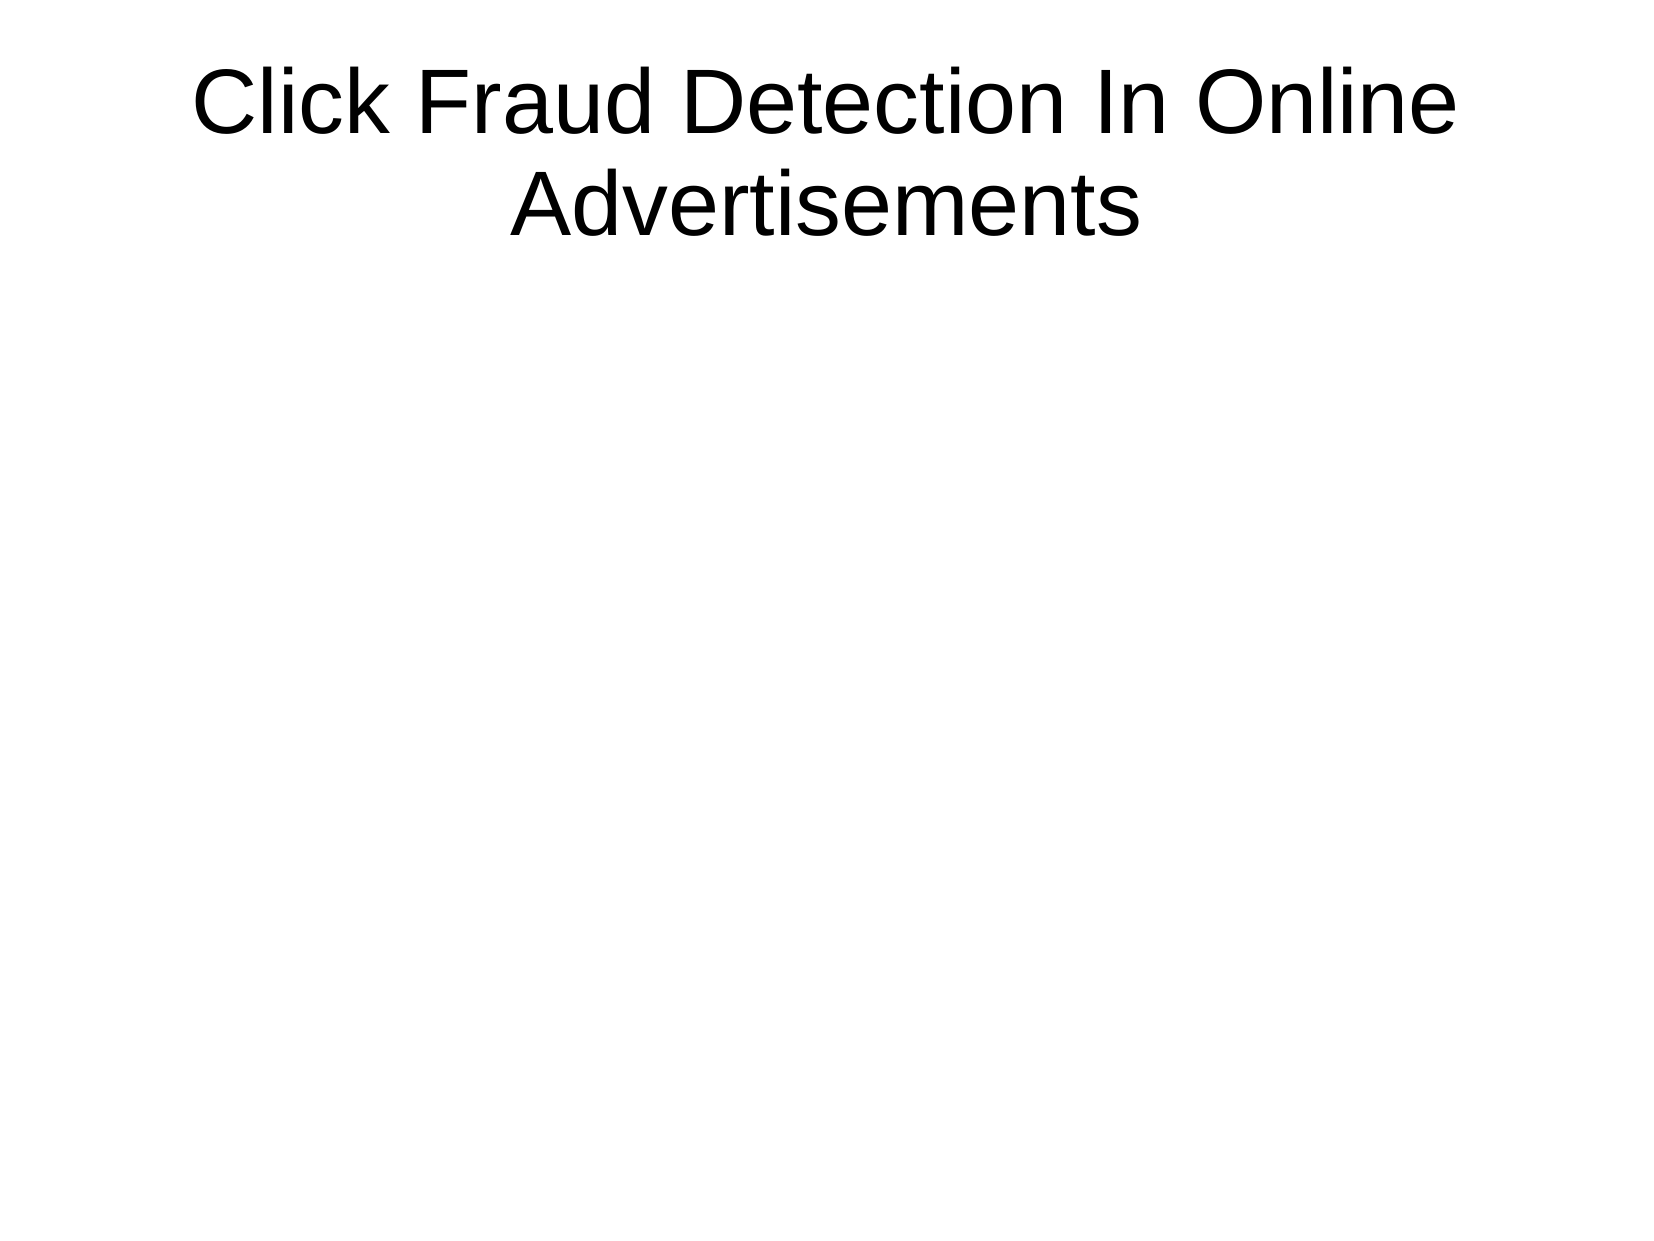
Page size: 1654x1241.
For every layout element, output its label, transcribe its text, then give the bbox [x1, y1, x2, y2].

title Click Fraud Detection In Online Advertisements [82, 49, 1571, 257]
